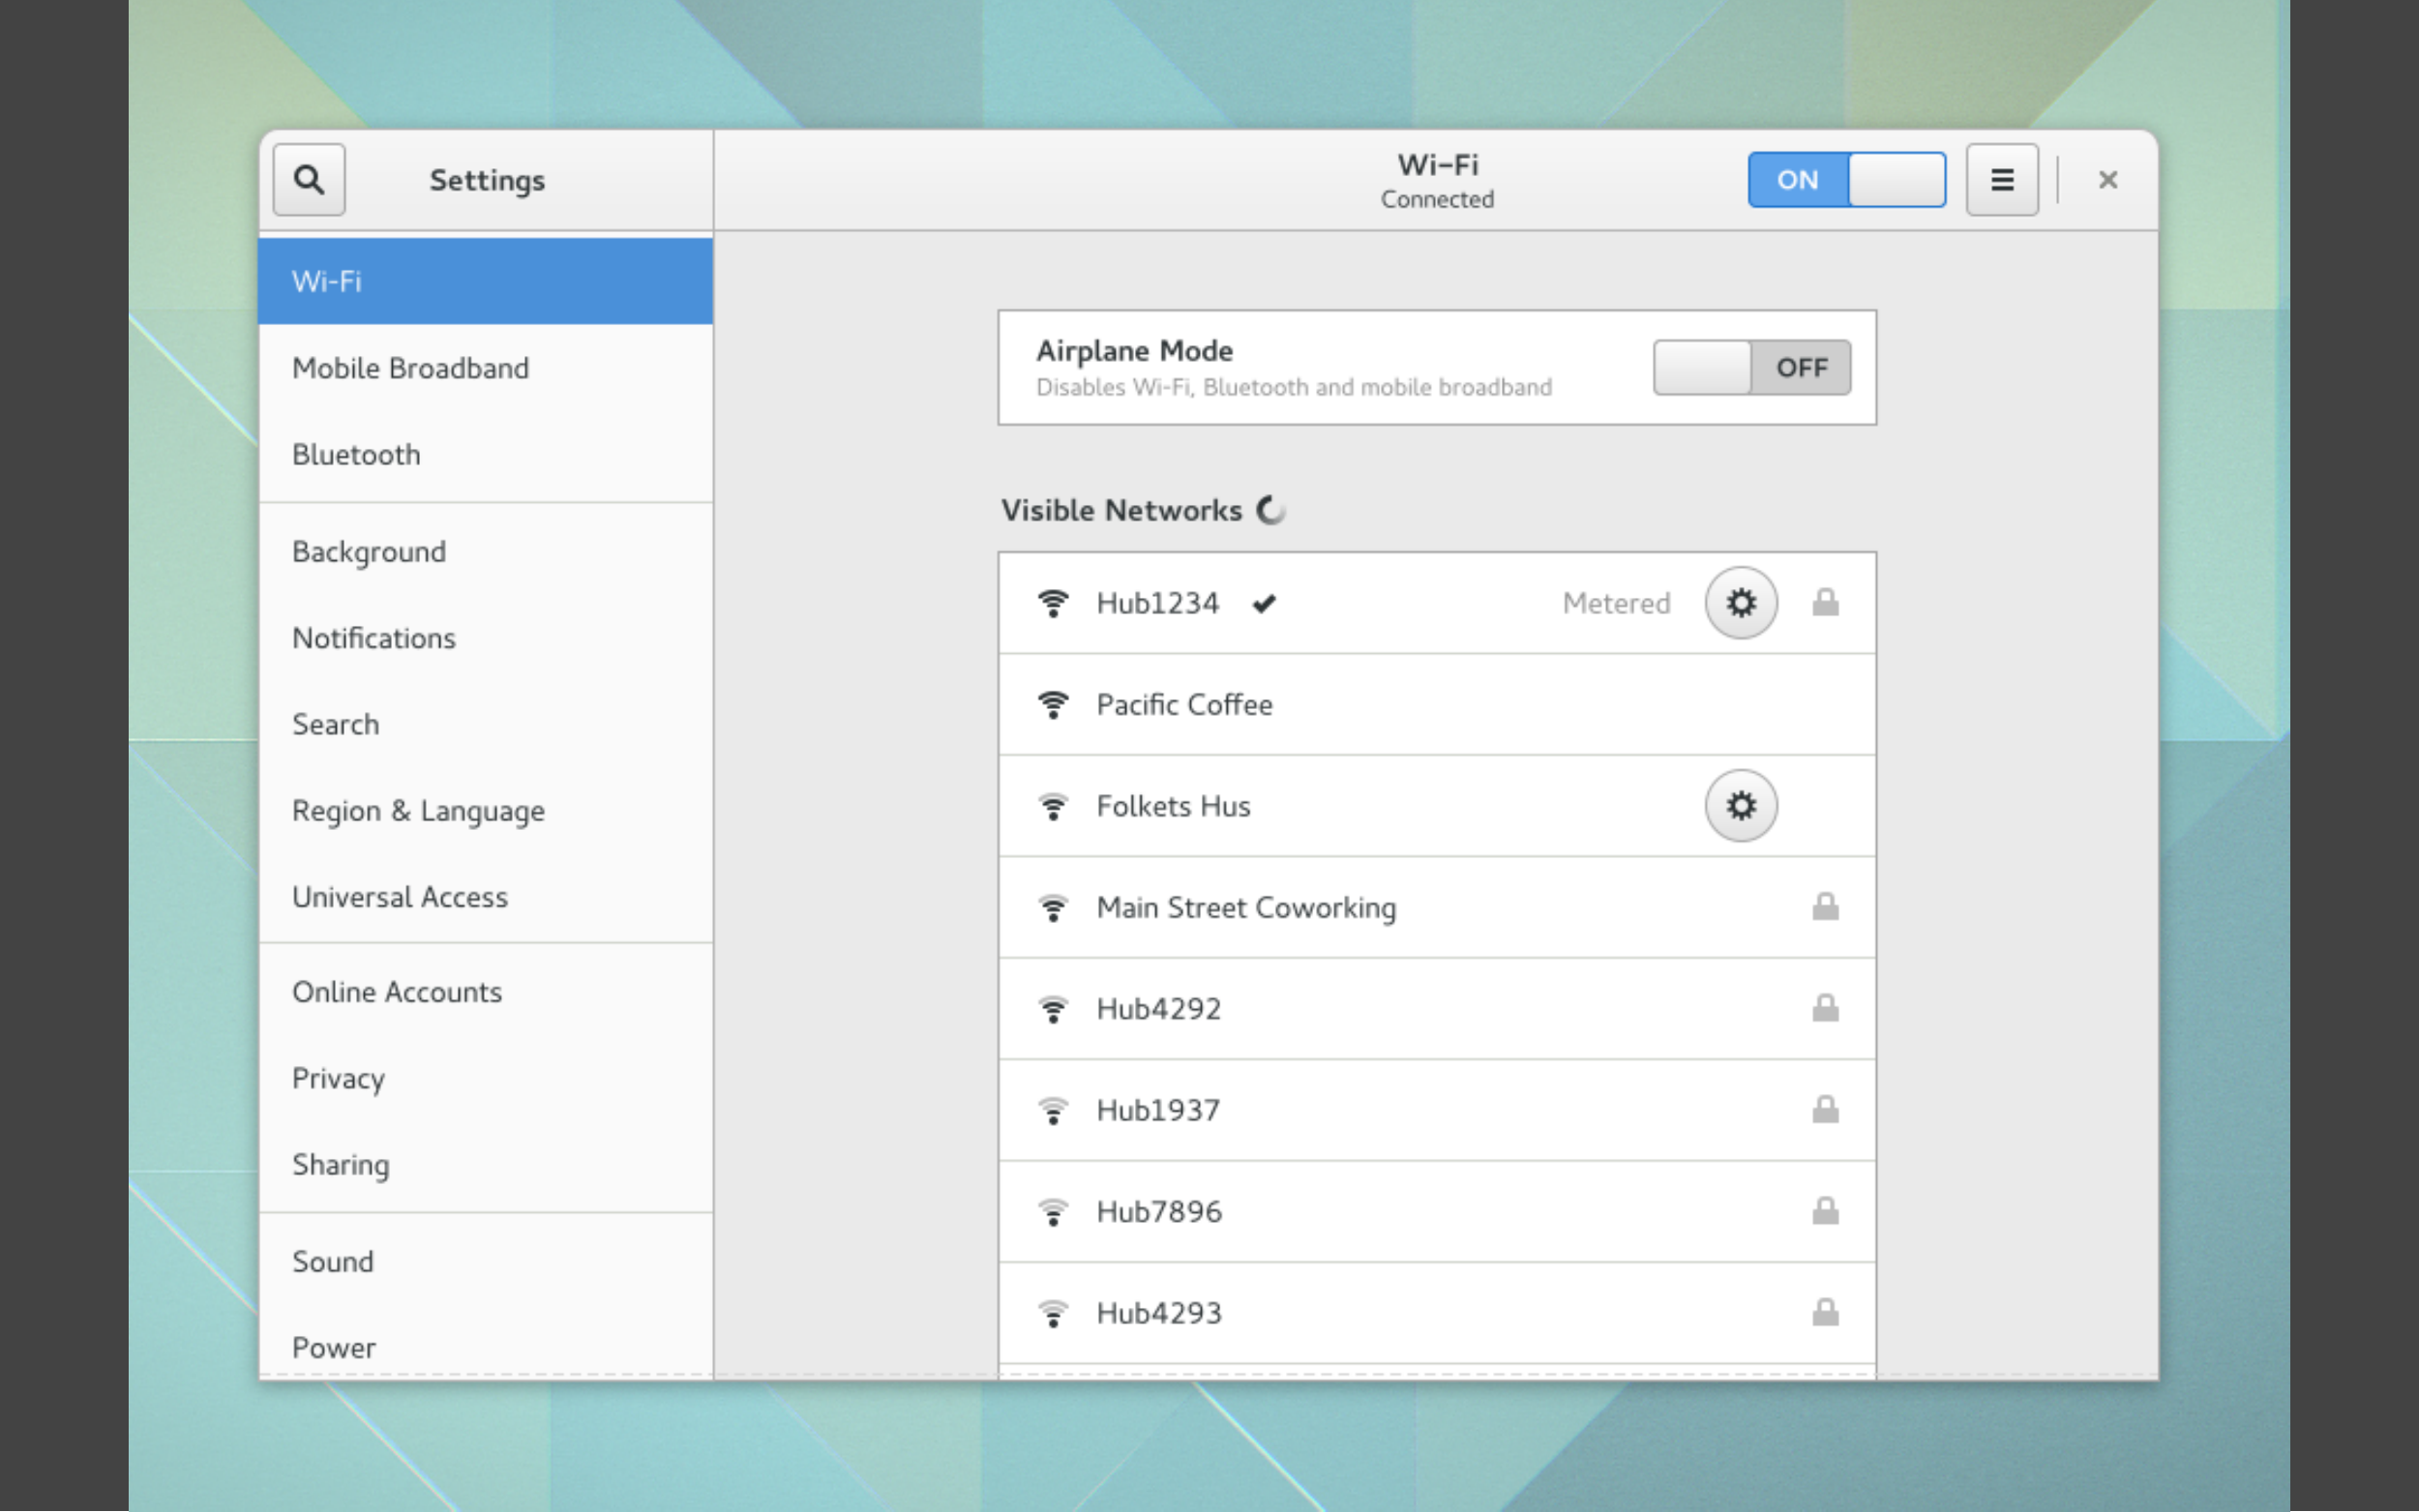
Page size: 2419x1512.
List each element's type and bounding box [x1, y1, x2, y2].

picture [129, 0, 2290, 1512]
